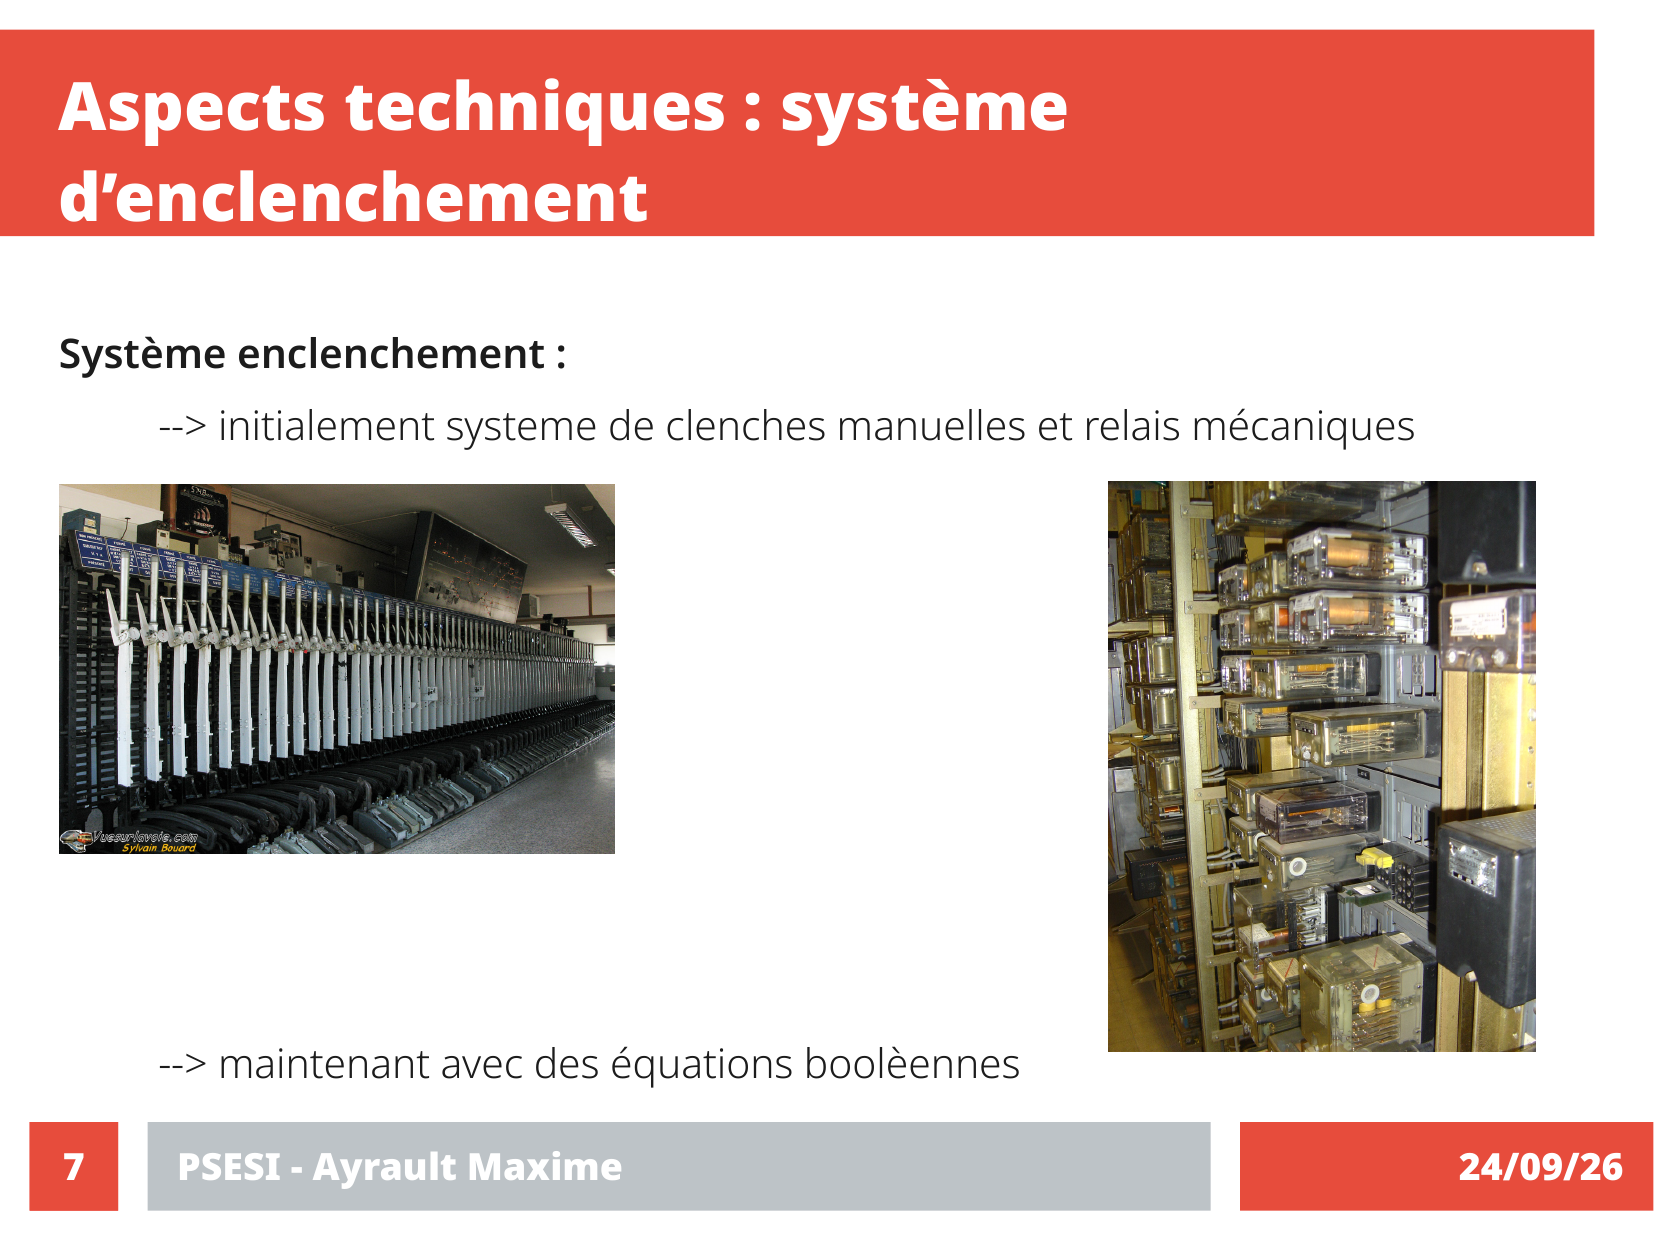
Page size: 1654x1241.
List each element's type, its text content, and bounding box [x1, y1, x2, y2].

picture [59, 484, 615, 854]
title Aspects techniques : système d’enclenchement [59, 59, 1595, 207]
list Système enclenchement : --> initialement systeme de clenches manuelles et relais mécaniques --> maintenant avec des équations boolèennes [59, 324, 1565, 1093]
picture [1108, 481, 1536, 1052]
